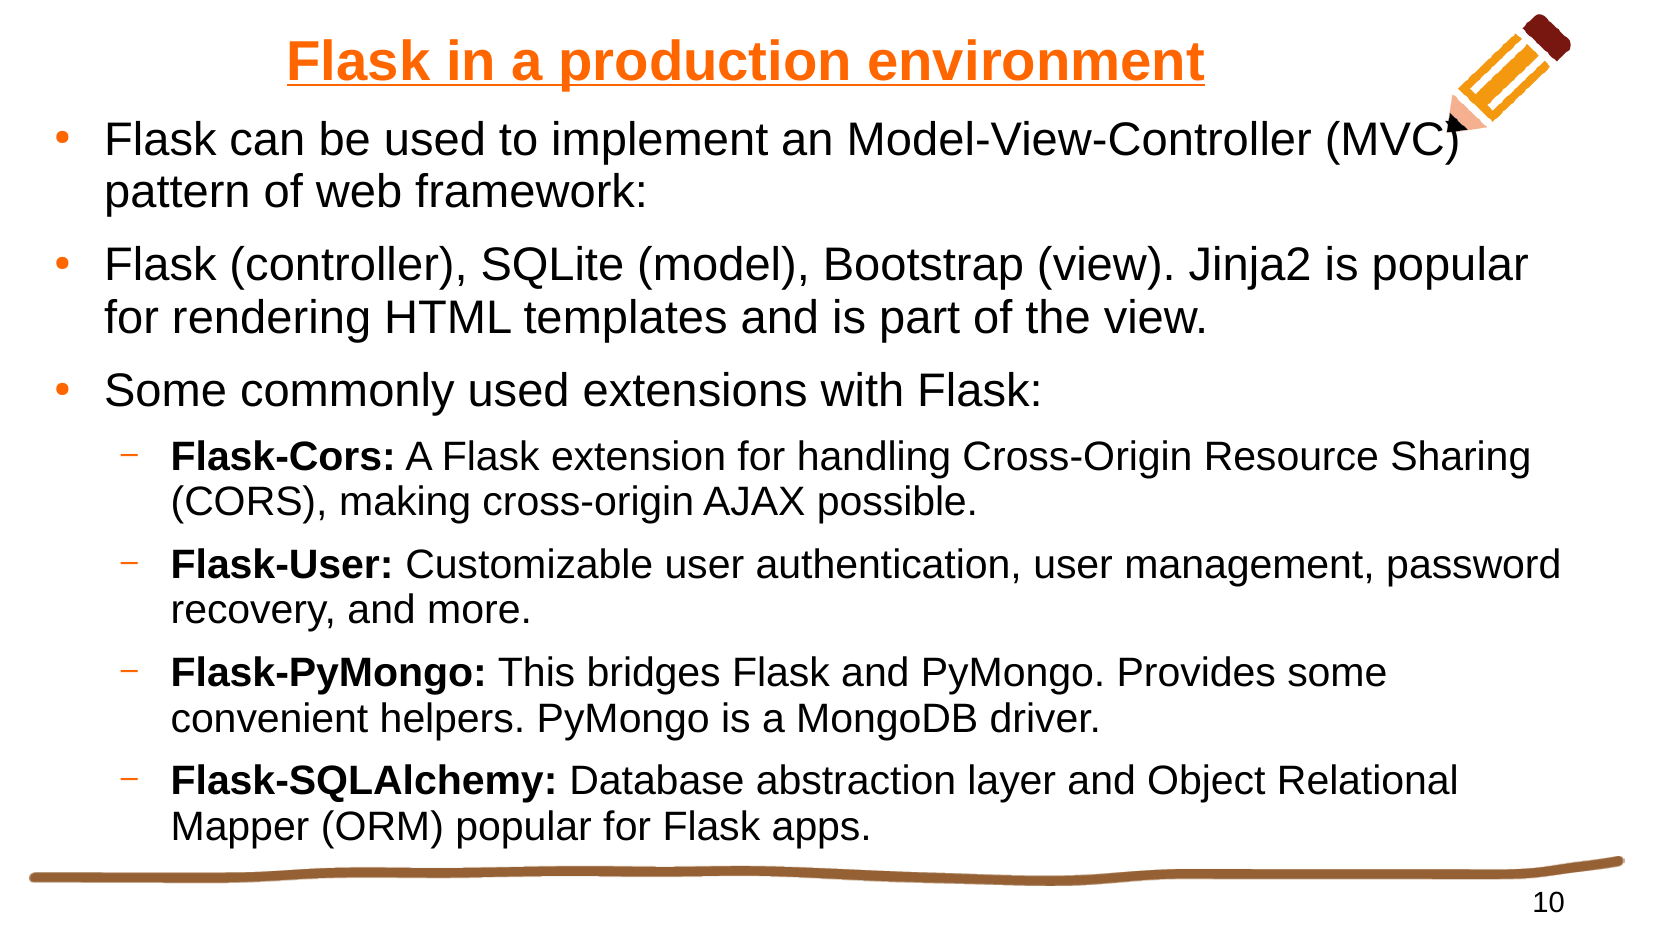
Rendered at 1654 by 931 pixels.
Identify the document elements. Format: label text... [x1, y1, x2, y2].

picture [1446, 14, 1571, 112]
title Flask in a production environment [66, 9, 1426, 112]
list Flask can be used to implement an Model-View-Controller (MVC) pattern of web framework: Flask (controller), SQLite (model), Bootstrap (view). Jinja2 is popular for rendering HTML templates and is part of the view. Some commonly used extensions with Flask: Flask-Cors: A Flask extension for handling Cross-Origin Resource Sharing (CORS), making cross-origin AJAX possible. Flask-User: Customizable user authentication, user management, password recovery, and more. Flask-PyMongo: This bridges Flask and PyMongo. Provides some convenient helpers. PyMongo is a MongoDB driver. Flask-SQLAlchemy: Database abstraction layer and Object Relational Mapper (ORM) popular for Flask apps. [37, 112, 1576, 857]
picture [29, 856, 1625, 886]
